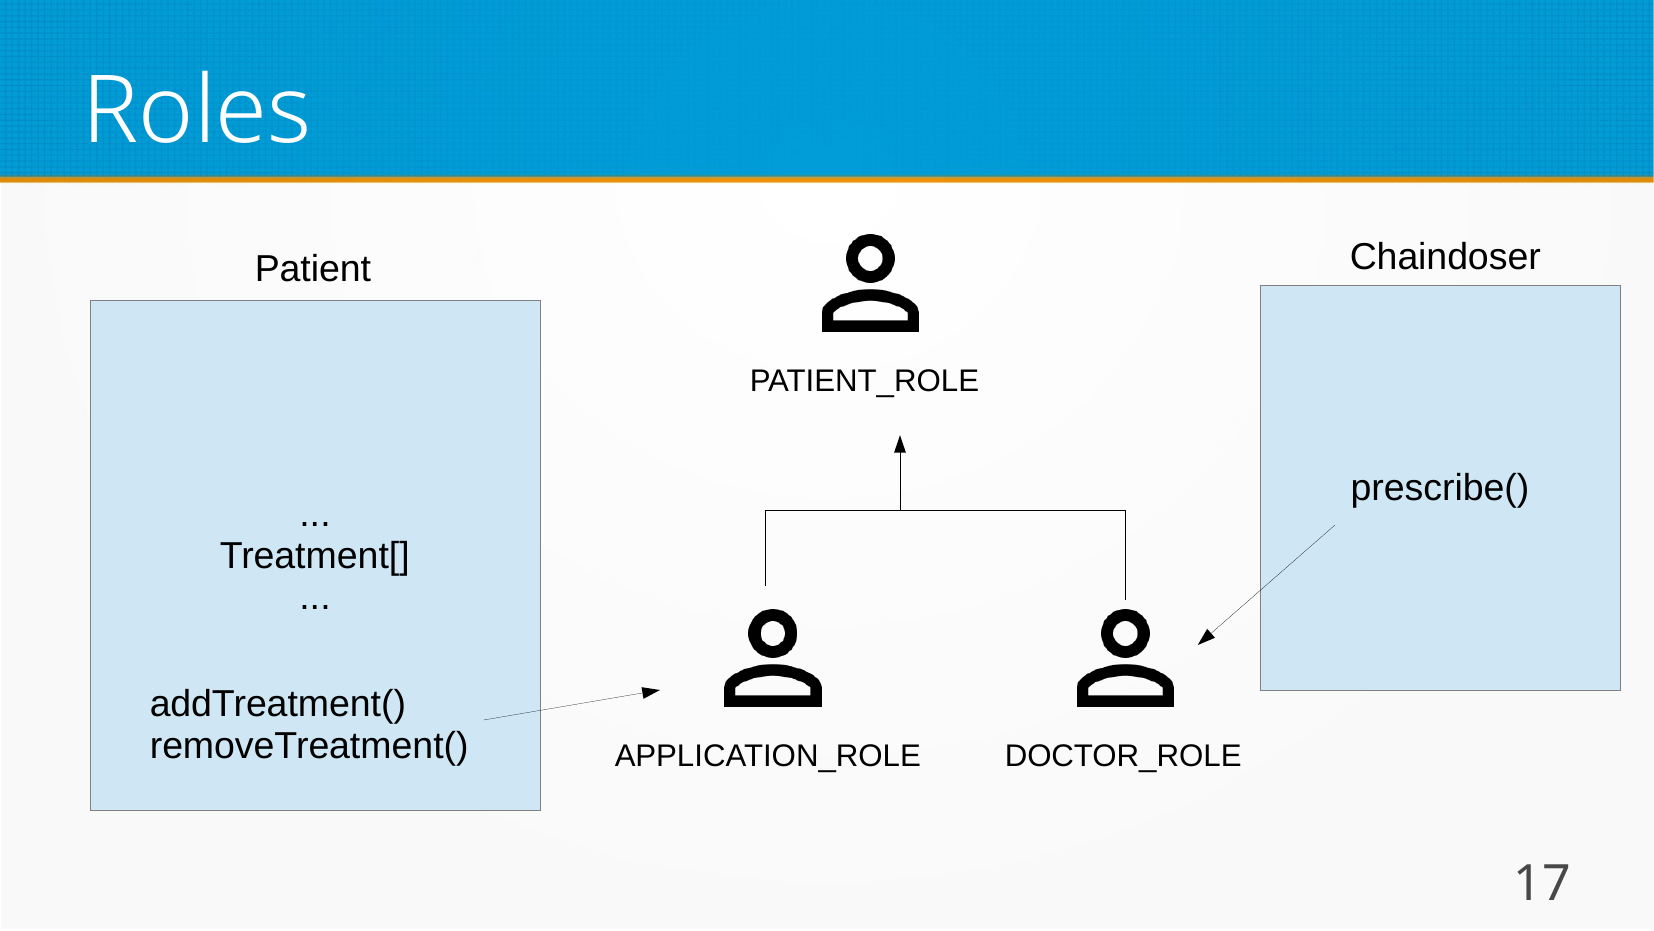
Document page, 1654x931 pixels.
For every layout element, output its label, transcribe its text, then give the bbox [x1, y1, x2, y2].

text_box ... Treatment[] ... [90, 300, 541, 811]
text_box Patient [240, 240, 387, 297]
text_box prescribe() [1260, 285, 1621, 691]
title Roles [82, 14, 1571, 171]
text_box DOCTOR_ROLE [990, 730, 1261, 781]
text_box addTreatment() removeTreatment() [135, 675, 484, 774]
picture [0, 175, 1654, 931]
text_box APPLICATION_ROLE [600, 730, 946, 781]
text_box Chaindoser [1335, 228, 1556, 286]
text_box PATIENT_ROLE [735, 355, 1006, 406]
